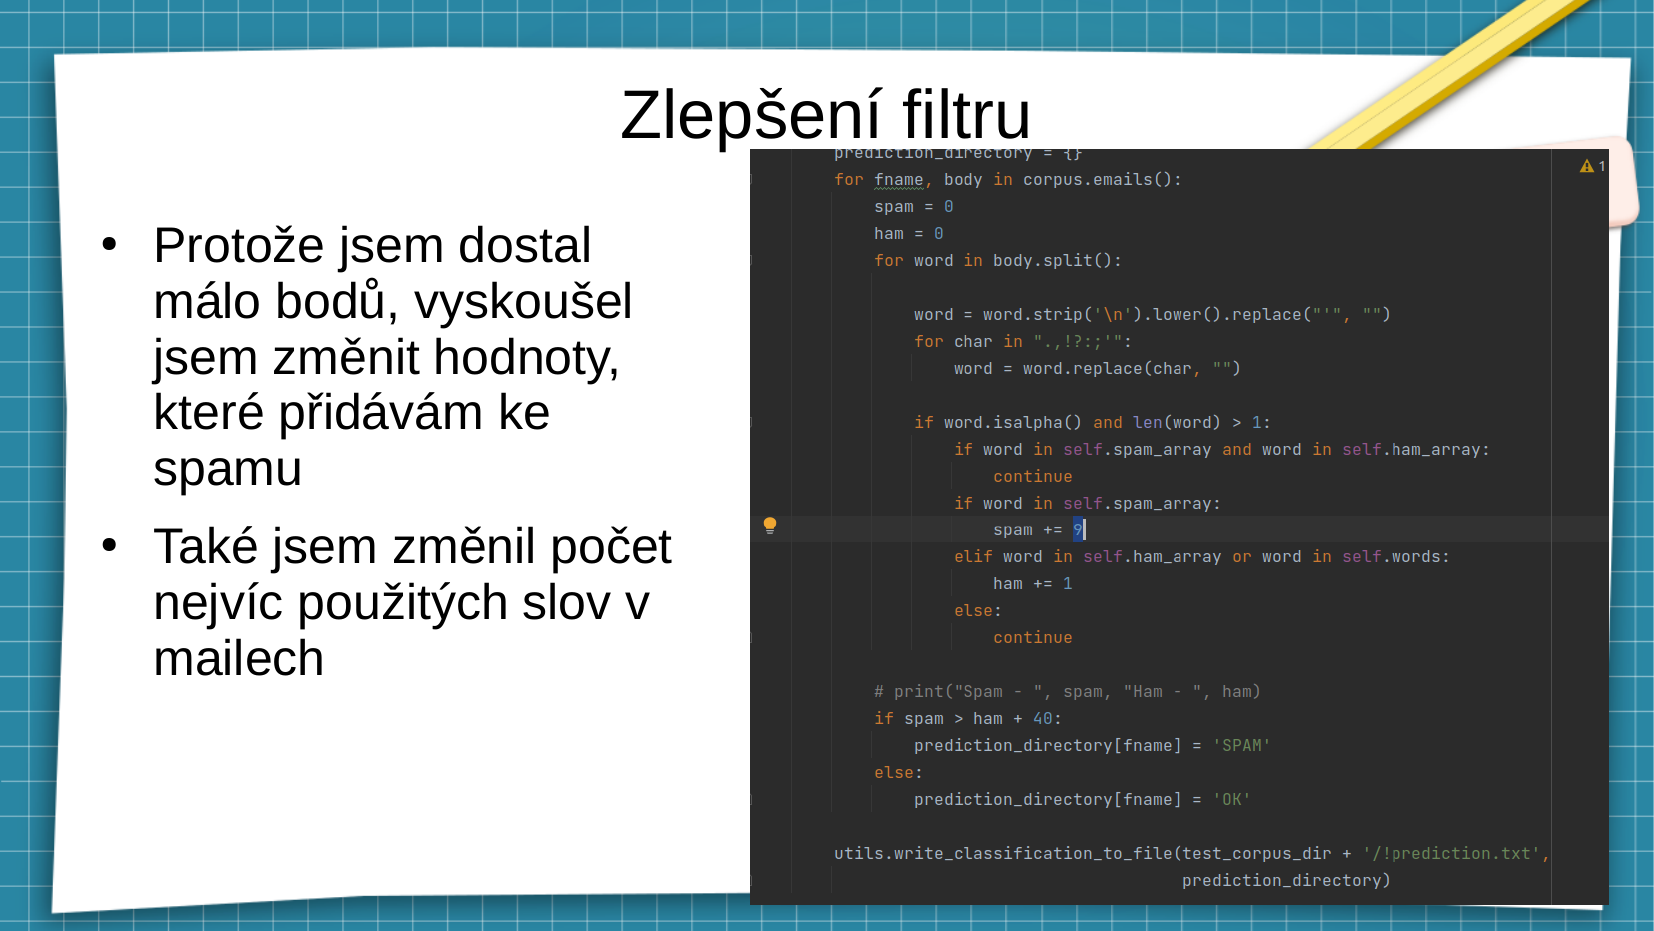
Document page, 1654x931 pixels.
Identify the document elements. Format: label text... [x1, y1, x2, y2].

picture [0, 0, 1654, 931]
title Zlepšení filtru [82, 37, 1571, 193]
list Protože jsem dostal málo bodů, vyskoušel jsem změnit hodnoty, které přidávám ke spamu Také jsem změnil počet nejvíc použitých slov v mailech [82, 217, 676, 758]
